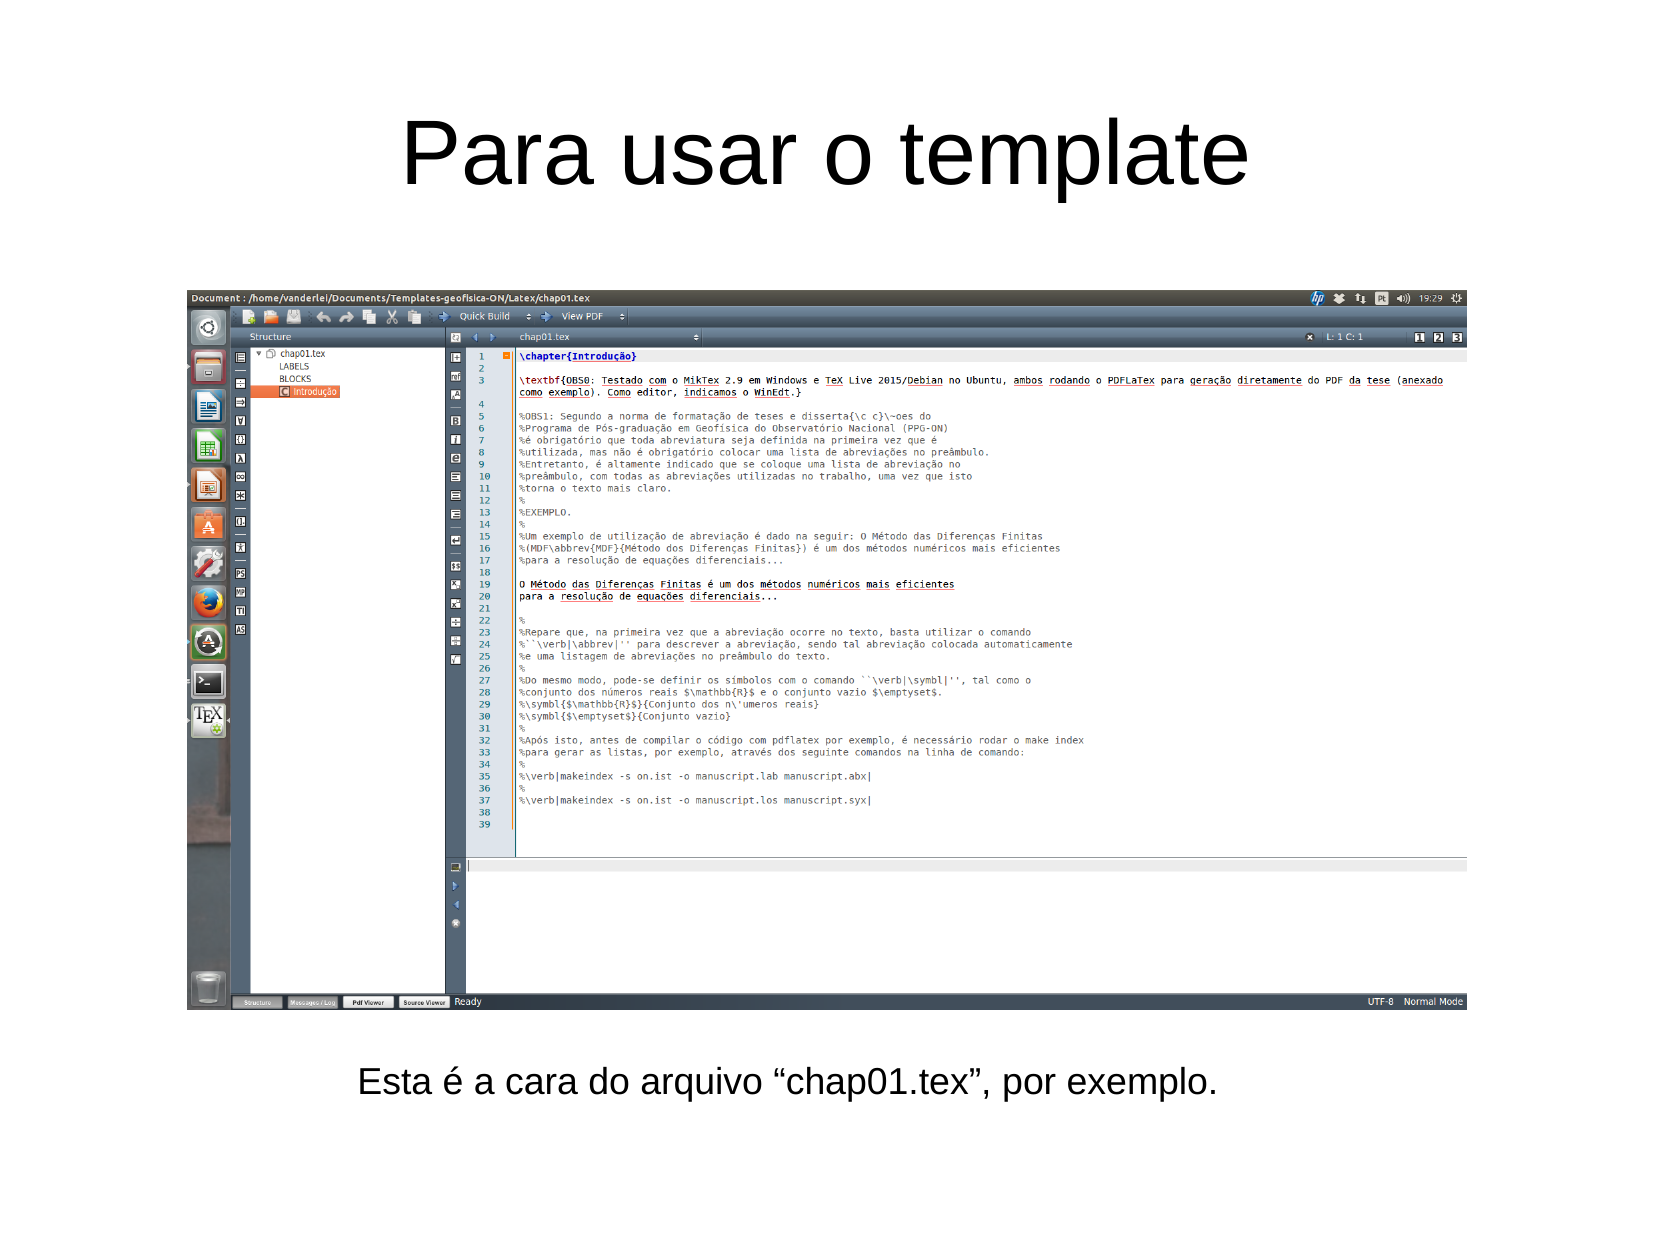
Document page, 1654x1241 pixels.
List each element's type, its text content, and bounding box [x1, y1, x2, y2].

text_box Esta é a cara do arquivo “chap01.tex”, por exemplo. [342, 1053, 1512, 1111]
picture [187, 290, 1467, 1010]
title Para usar o template [82, 49, 1571, 257]
